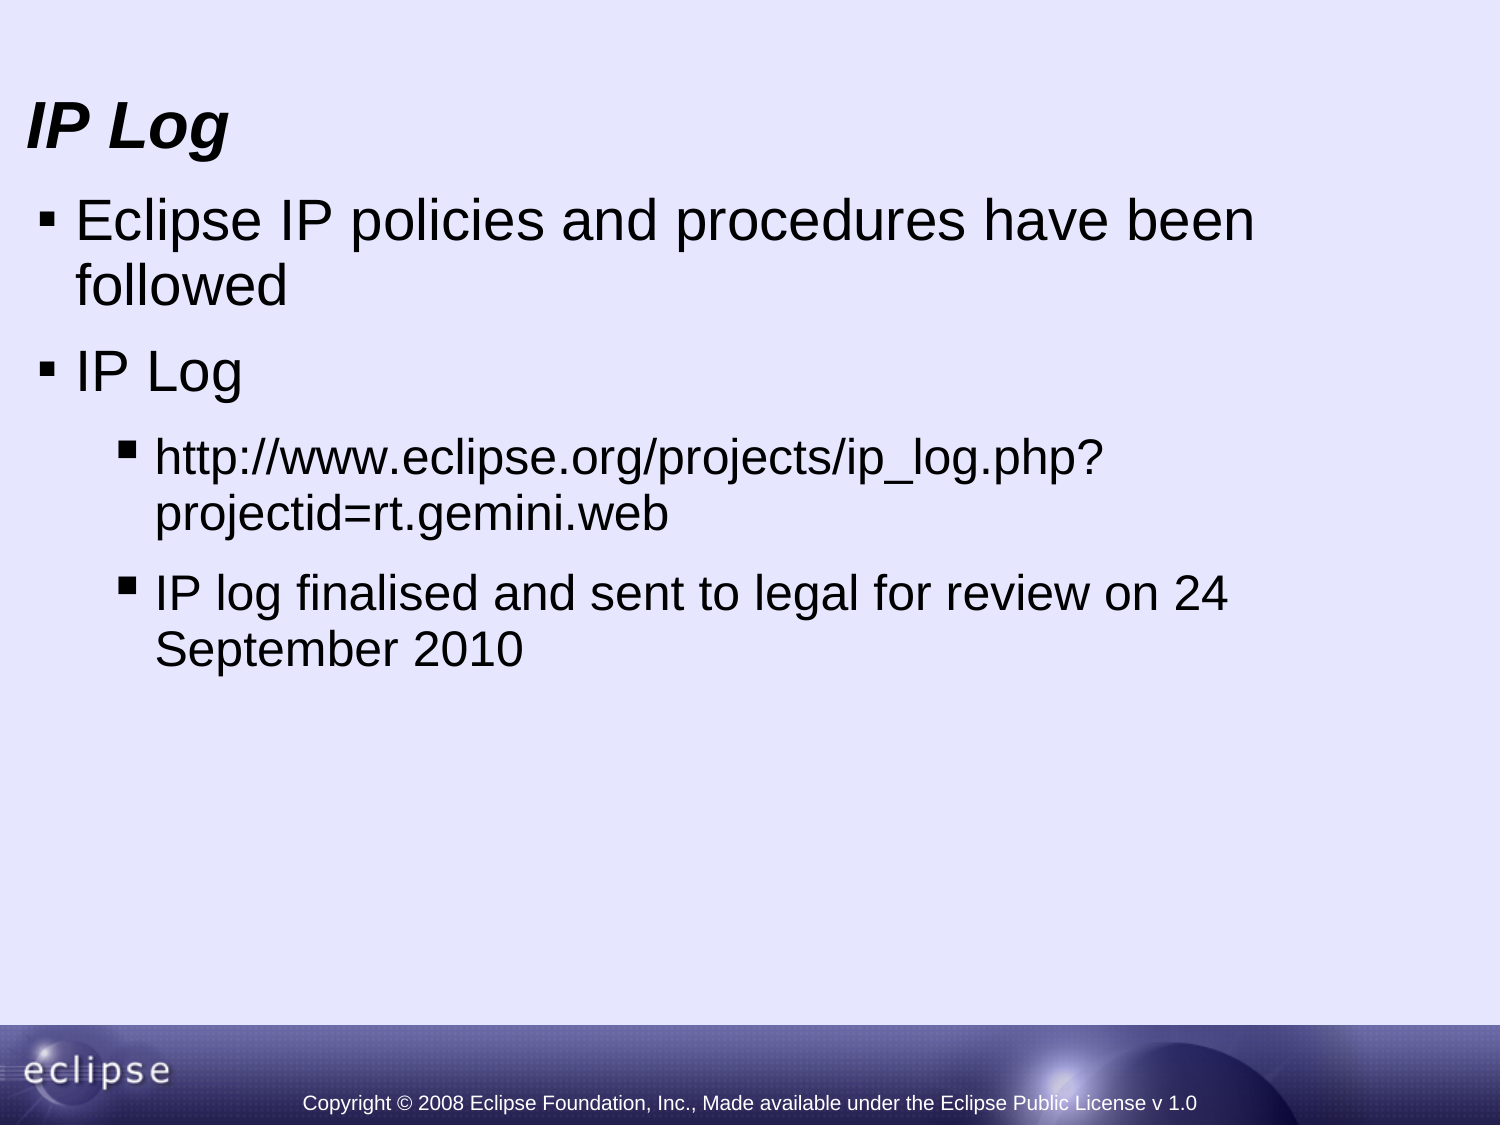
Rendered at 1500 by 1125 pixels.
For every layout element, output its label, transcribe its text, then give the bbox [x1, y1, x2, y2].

title IP Log [26, 84, 1474, 172]
list Eclipse IP policies and procedures have been followed IP Log http://www.eclipse.org/projects/ip_log.php?projectid=rt.gemini.web IP log finalised and sent to legal for review on 24 September 2010 [37, 187, 1463, 1021]
picture [0, 1025, 1500, 1125]
